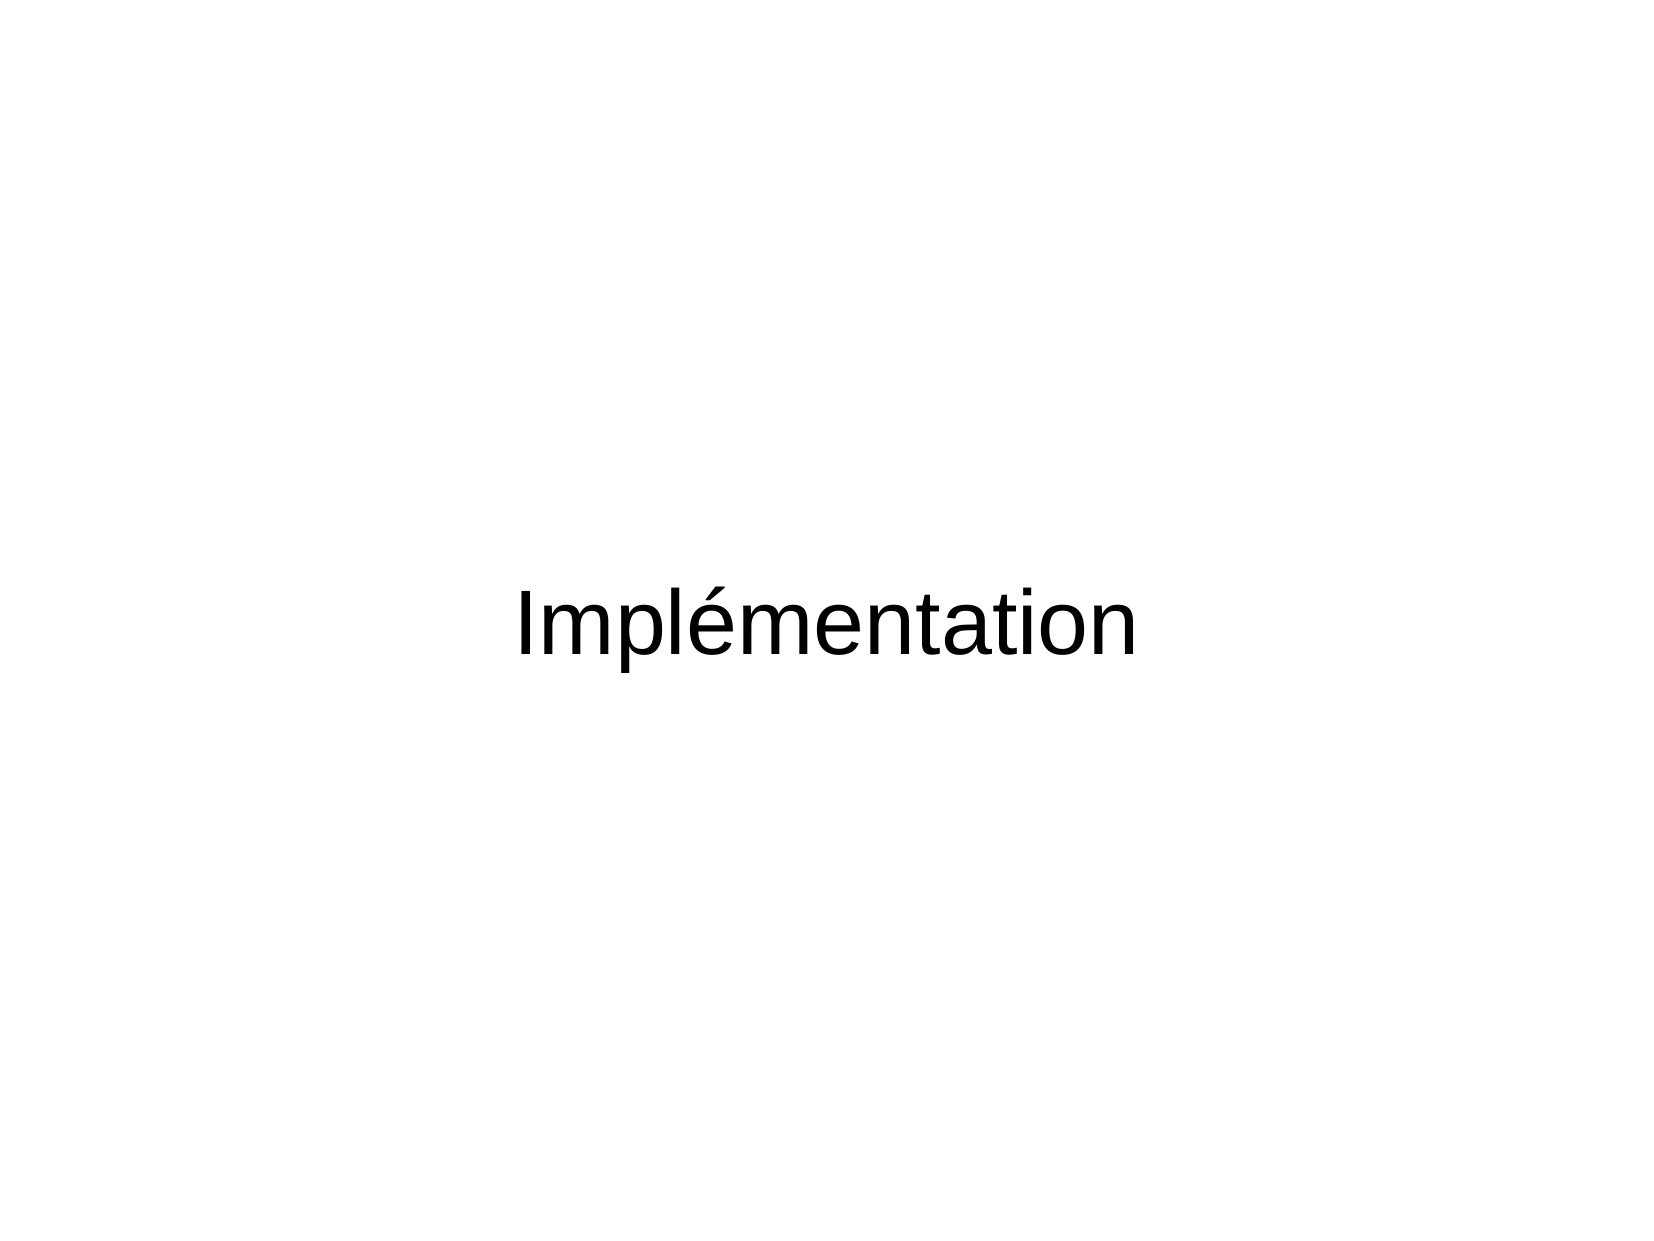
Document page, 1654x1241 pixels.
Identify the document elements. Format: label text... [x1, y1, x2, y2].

title Implémentation [82, 519, 1571, 727]
